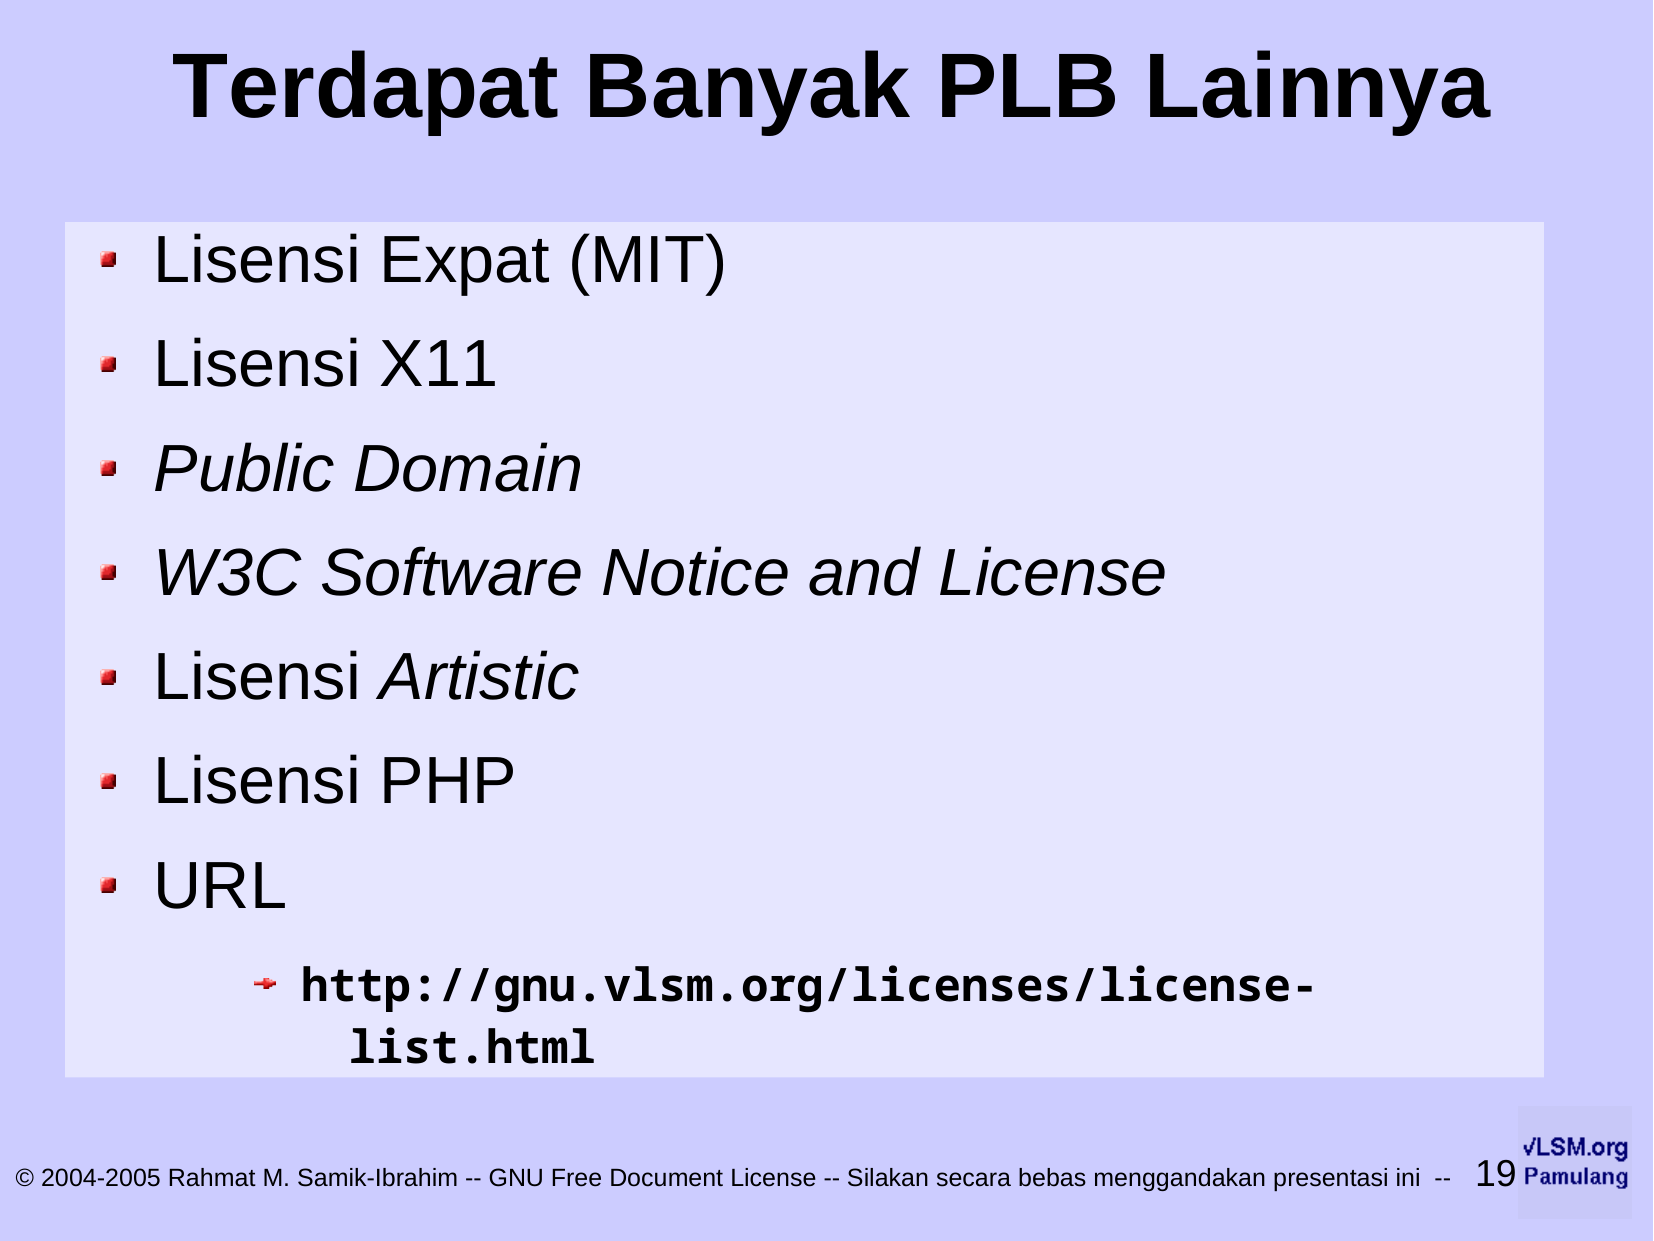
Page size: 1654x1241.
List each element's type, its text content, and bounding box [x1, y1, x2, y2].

title Terdapat Banyak PLB Lainnya [40, 31, 1625, 142]
list Lisensi Expat (MIT) Lisensi X11 Public Domain W3C Software Notice and License Lisensi Artistic Lisensi PHP URL http://gnu.vlsm.org/licenses/license-list.html [65, 222, 1544, 1044]
picture [1518, 1106, 1632, 1219]
